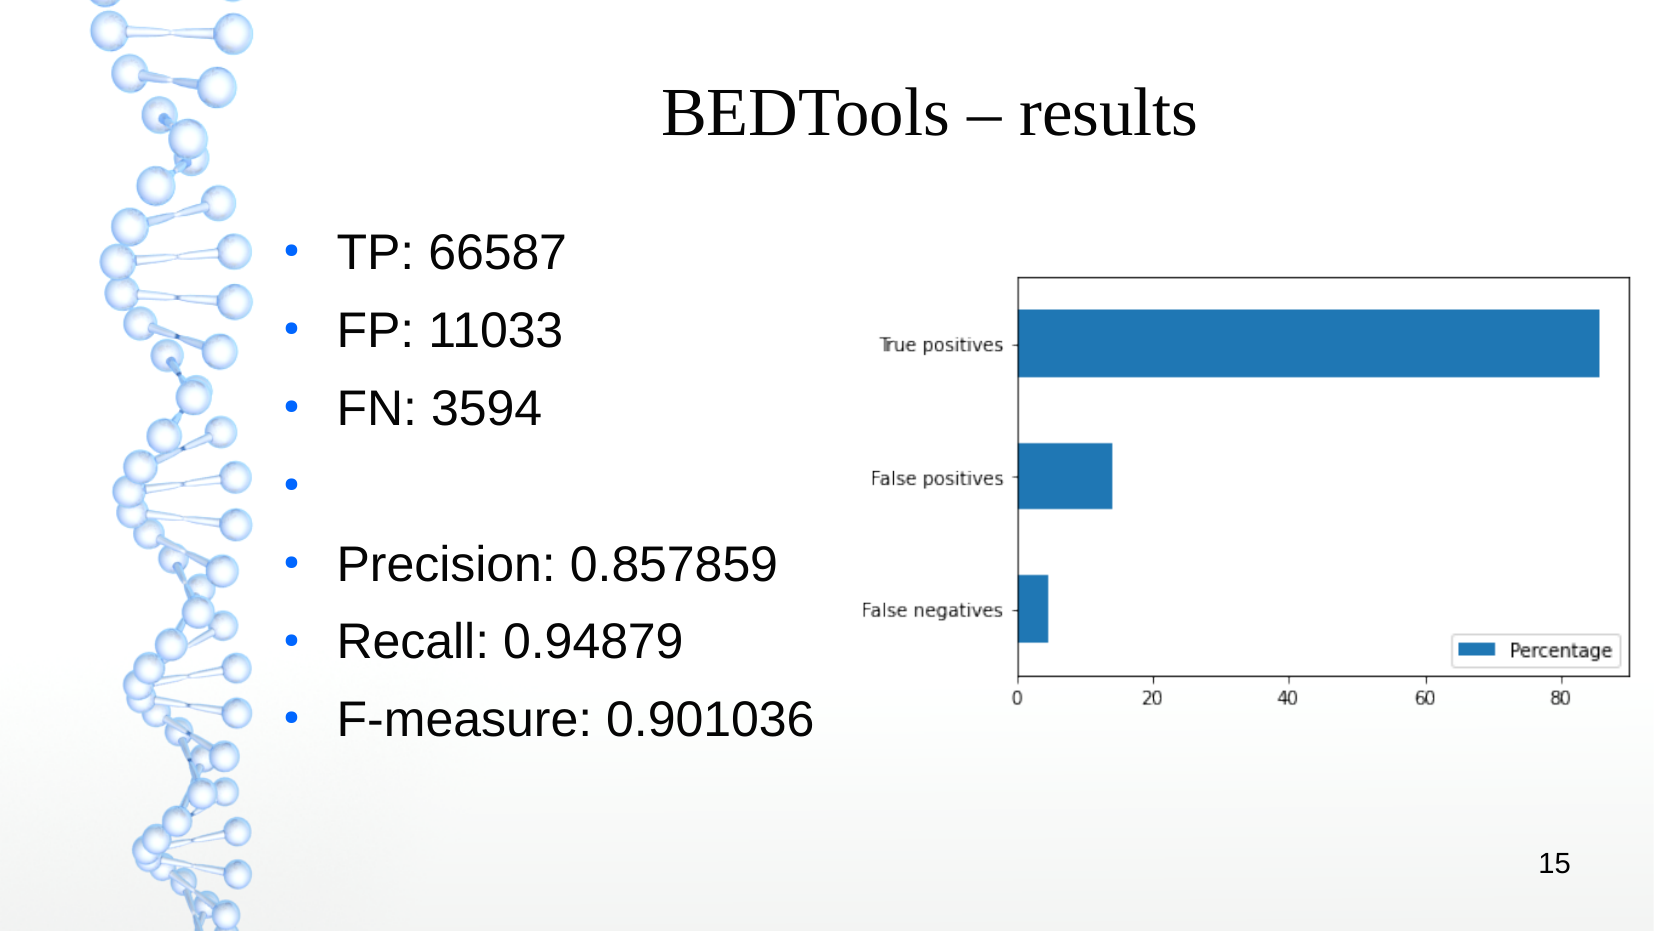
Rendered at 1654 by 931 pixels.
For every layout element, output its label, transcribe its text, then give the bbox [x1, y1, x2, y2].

title BEDTools – results [265, 35, 1595, 189]
list TP: 66587 FP: 11033 FN: 3594 Precision: 0.857859 Recall: 0.94879 F-measure: 0.901036 [265, 224, 915, 764]
picture [0, 0, 1654, 931]
